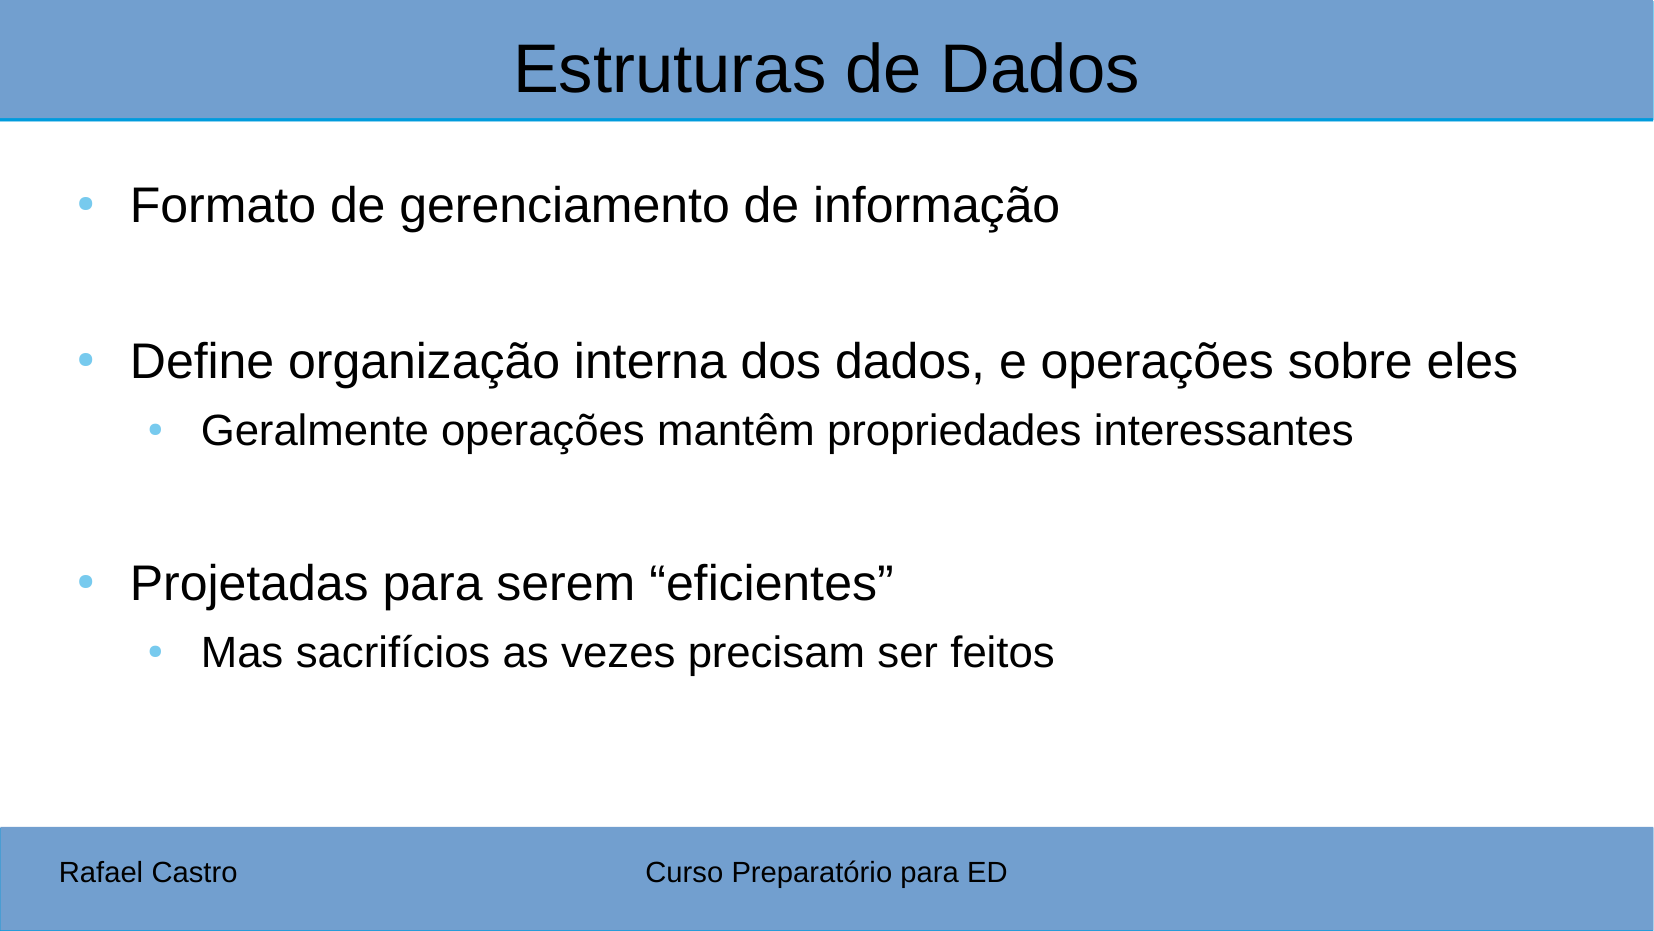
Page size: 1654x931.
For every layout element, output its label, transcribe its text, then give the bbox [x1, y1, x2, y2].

title Estruturas de Dados [59, 29, 1595, 108]
list Formato de gerenciamento de informação Define organização interna dos dados, e operações sobre eles Geralmente operações mantêm propriedades interessantes Projetadas para serem “eficientes” Mas sacrifícios as vezes precisam ser feitos [59, 177, 1595, 768]
